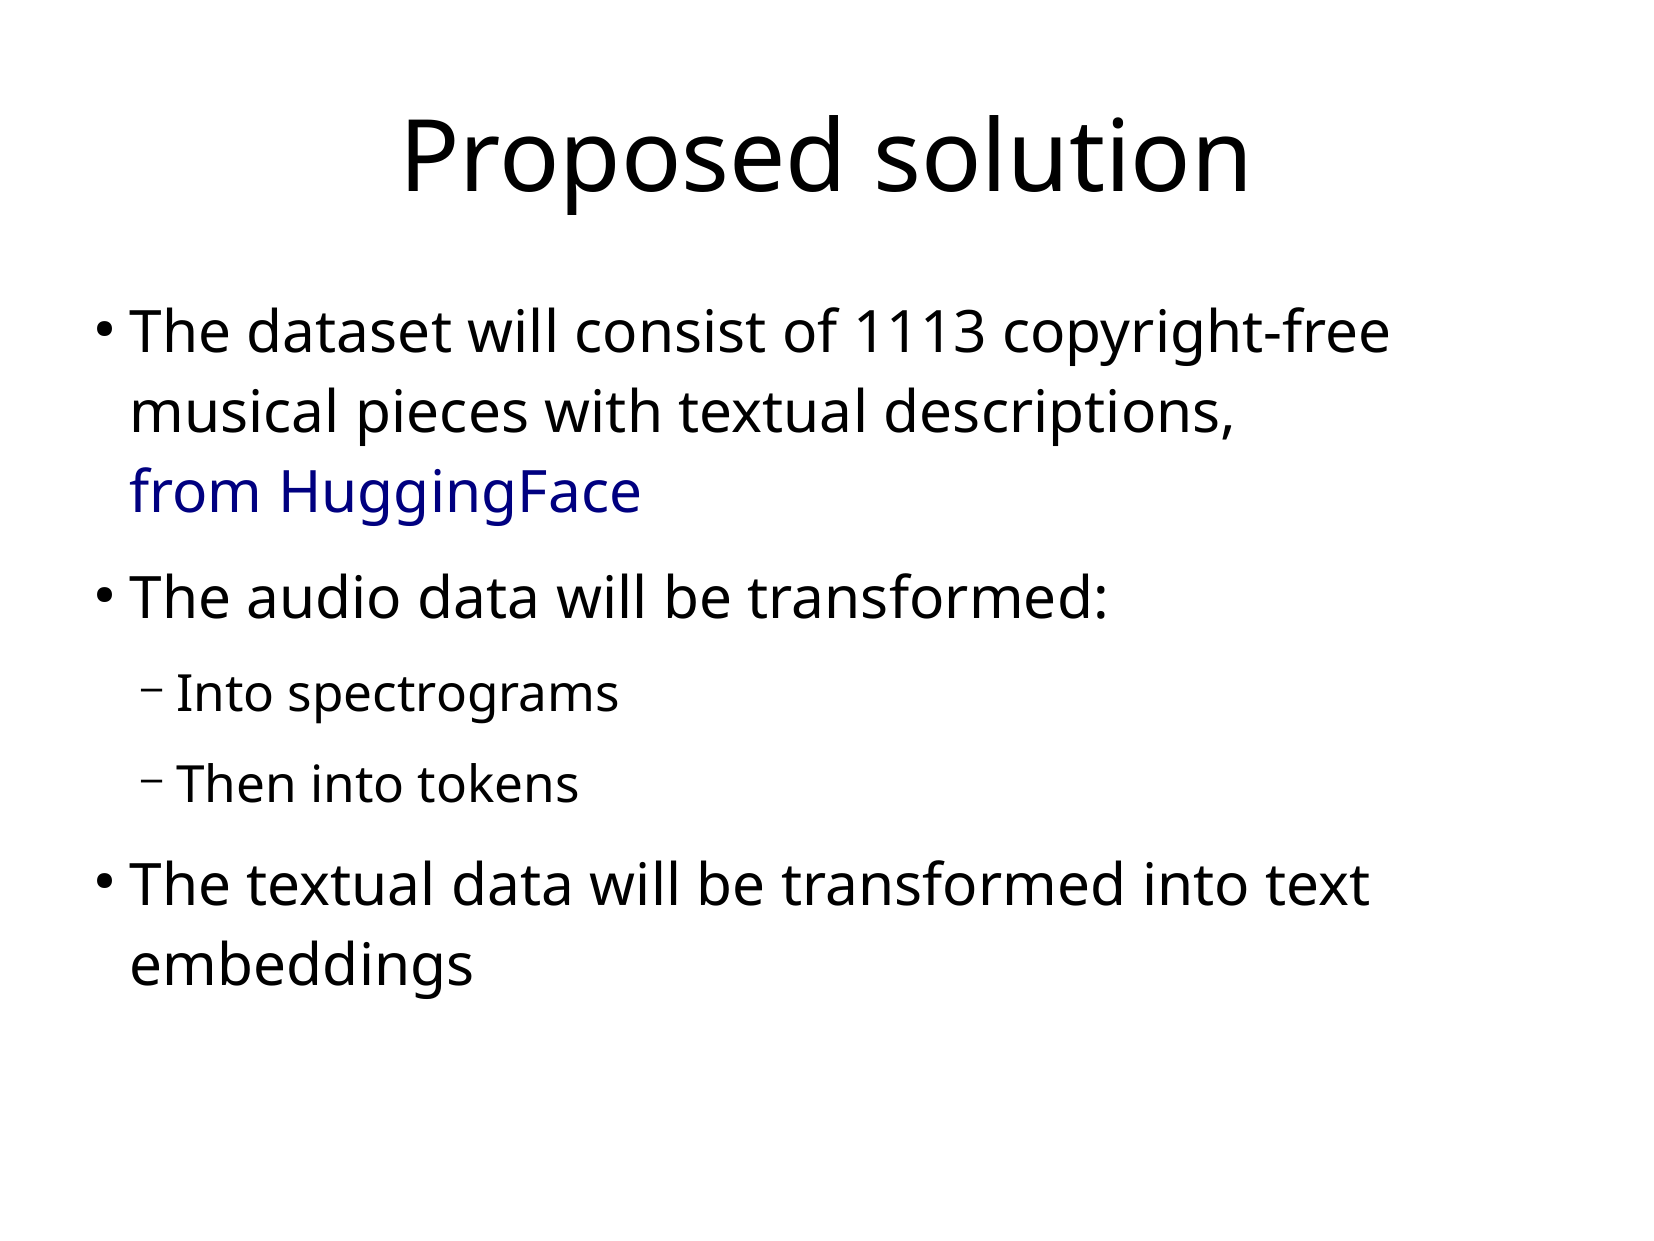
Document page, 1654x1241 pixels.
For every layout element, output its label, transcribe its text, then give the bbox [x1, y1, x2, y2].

title Proposed solution [82, 49, 1571, 257]
list The dataset will consist of 1113 copyright-free musical pieces with textual descriptions, from HuggingFace The audio data will be transformed: Into spectrograms Then into tokens The textual data will be transformed into text embeddings [82, 290, 1571, 1010]
